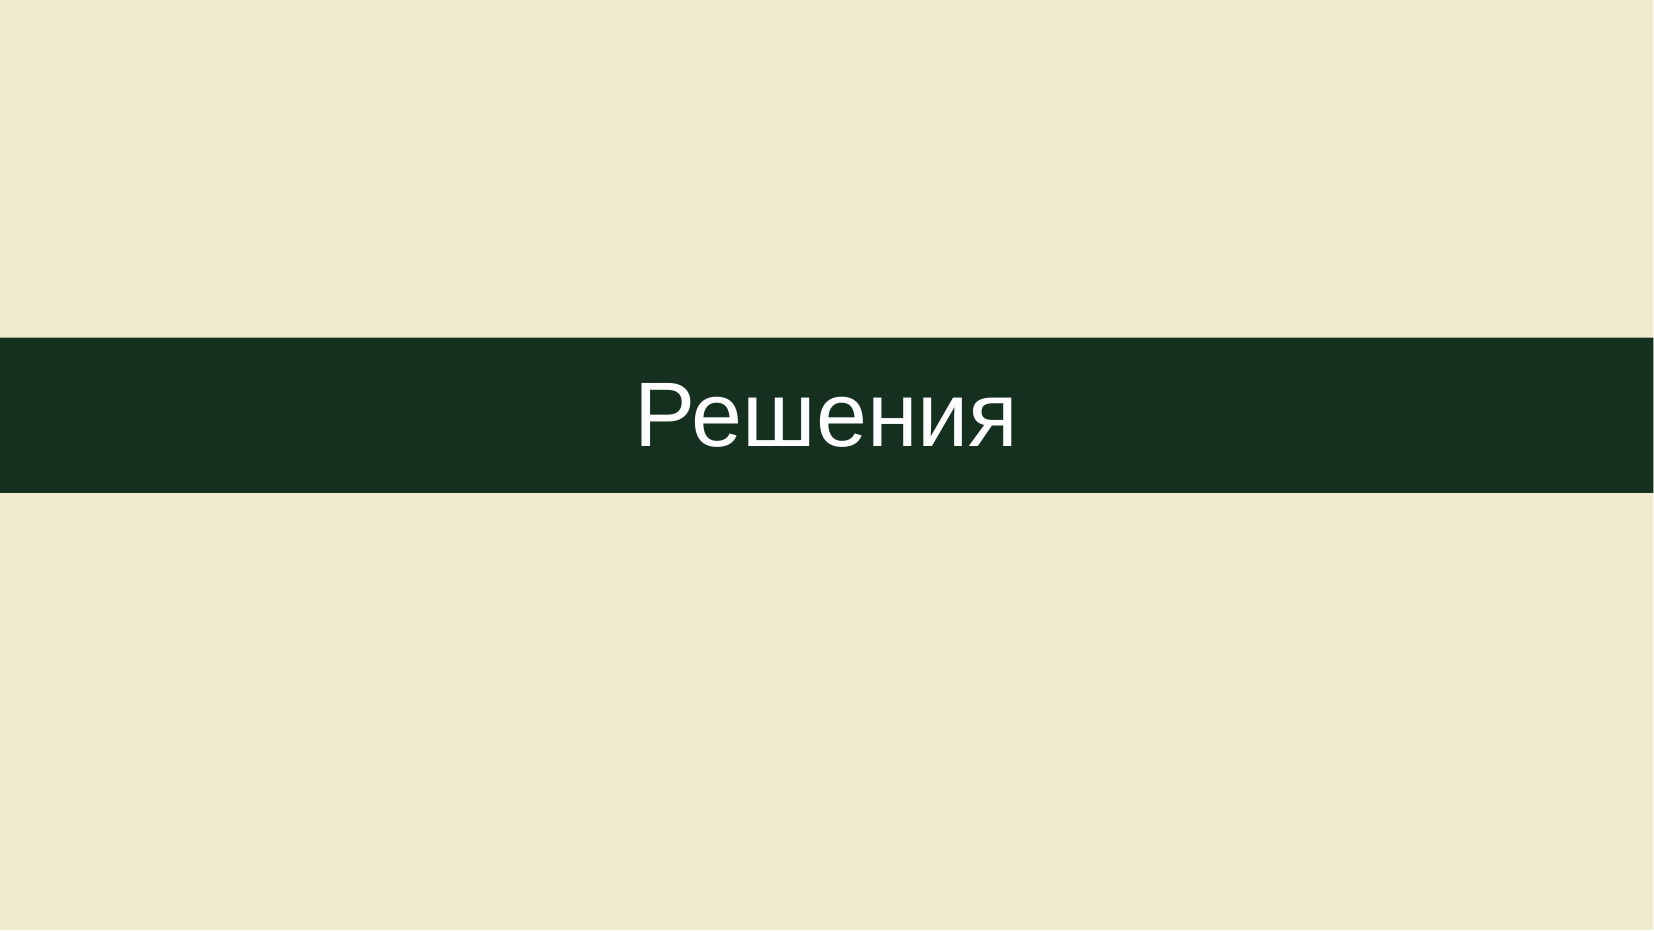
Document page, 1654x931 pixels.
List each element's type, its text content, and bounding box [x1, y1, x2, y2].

title Решения [0, 337, 1654, 493]
